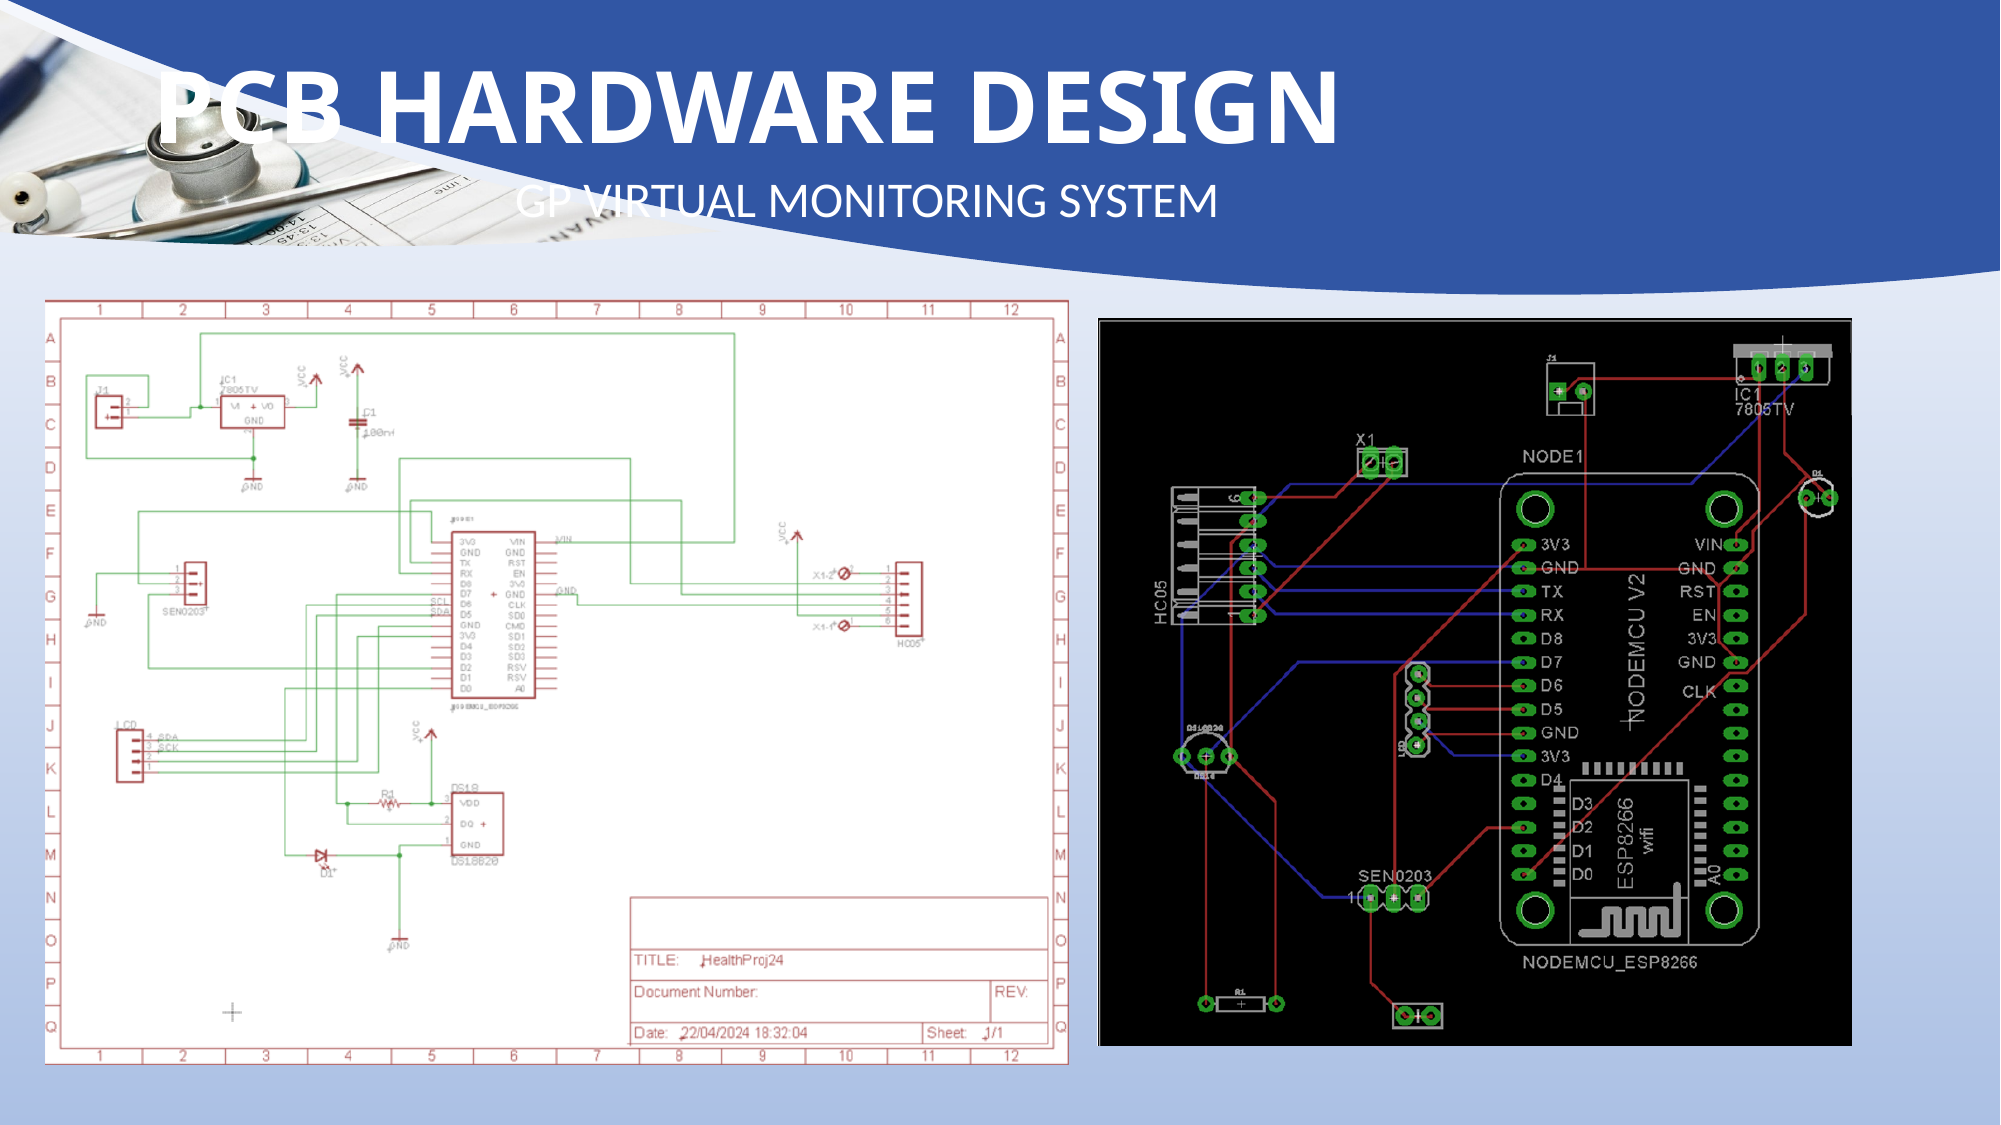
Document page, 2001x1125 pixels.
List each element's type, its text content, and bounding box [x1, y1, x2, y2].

subtitle GP VIRTUAL MONITORING SYSTEM [500, 167, 2000, 285]
title PCB Hardware DEsign [137, 2, 2000, 221]
picture [1097, 318, 1852, 1046]
picture [45, 299, 1069, 1065]
